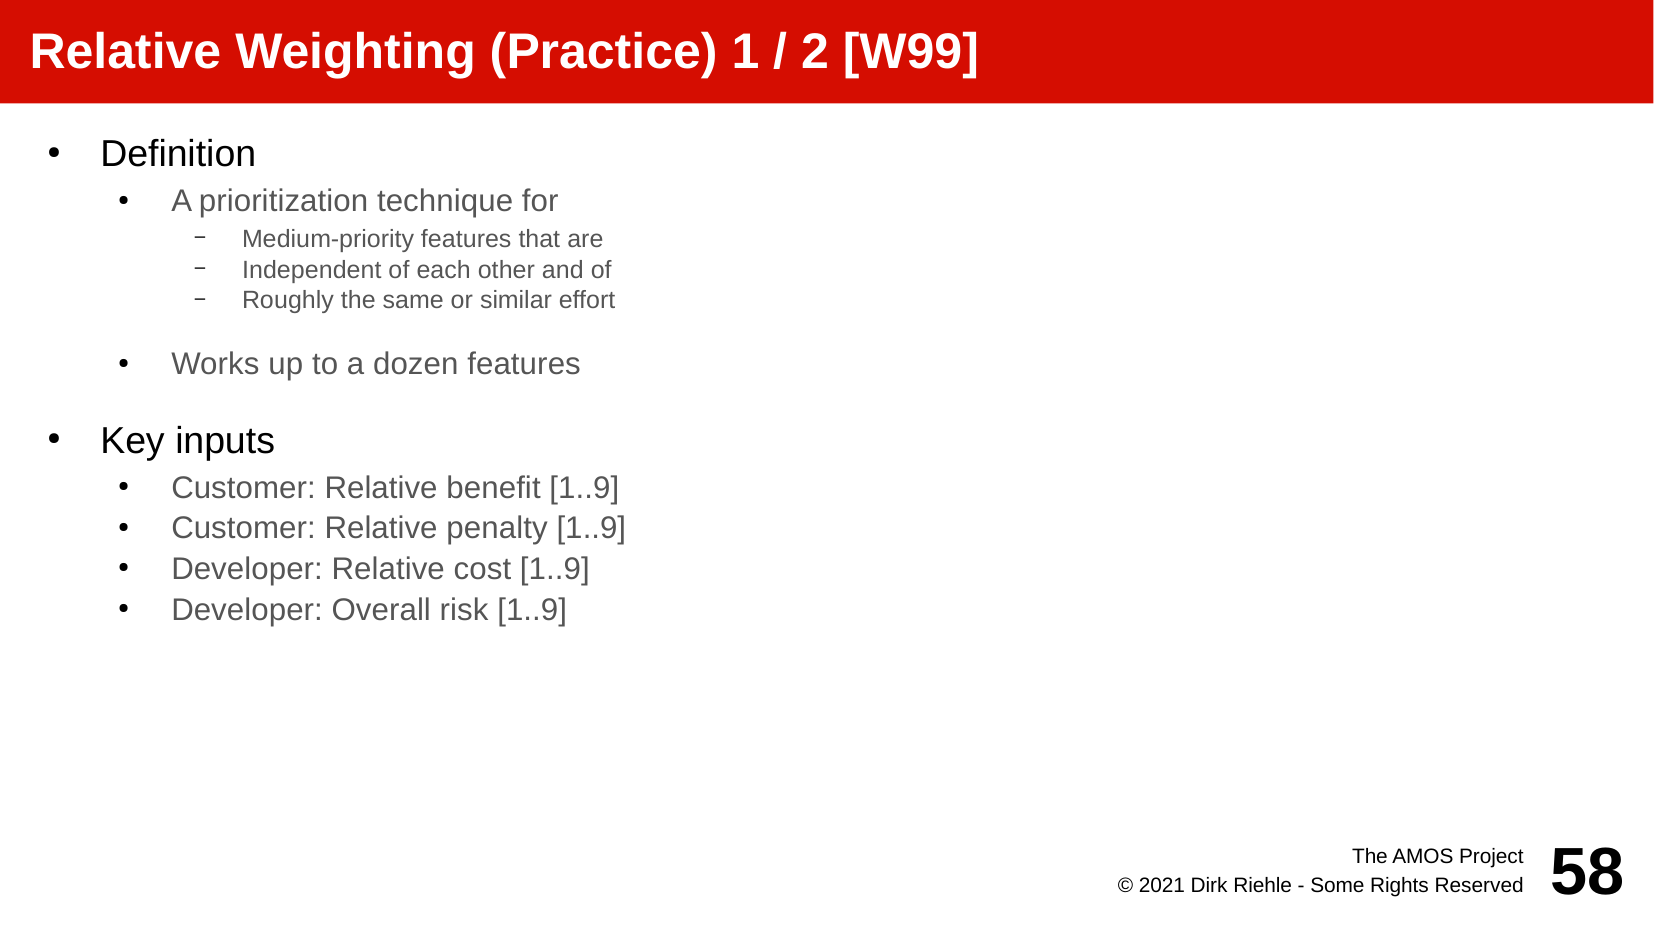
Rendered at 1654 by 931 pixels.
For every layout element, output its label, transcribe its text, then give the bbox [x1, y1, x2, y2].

list Definition A prioritization technique for Medium-priority features that are Independent of each other and of Roughly the same or similar effort Works up to a dozen features Key inputs Customer: Relative benefit [1..9] Customer: Relative penalty [1..9] Developer: Relative cost [1..9] Developer: Overall risk [1..9] [29, 132, 1625, 813]
title Relative Weighting (Practice) 1 / 2 [W99] [0, 0, 1654, 104]
